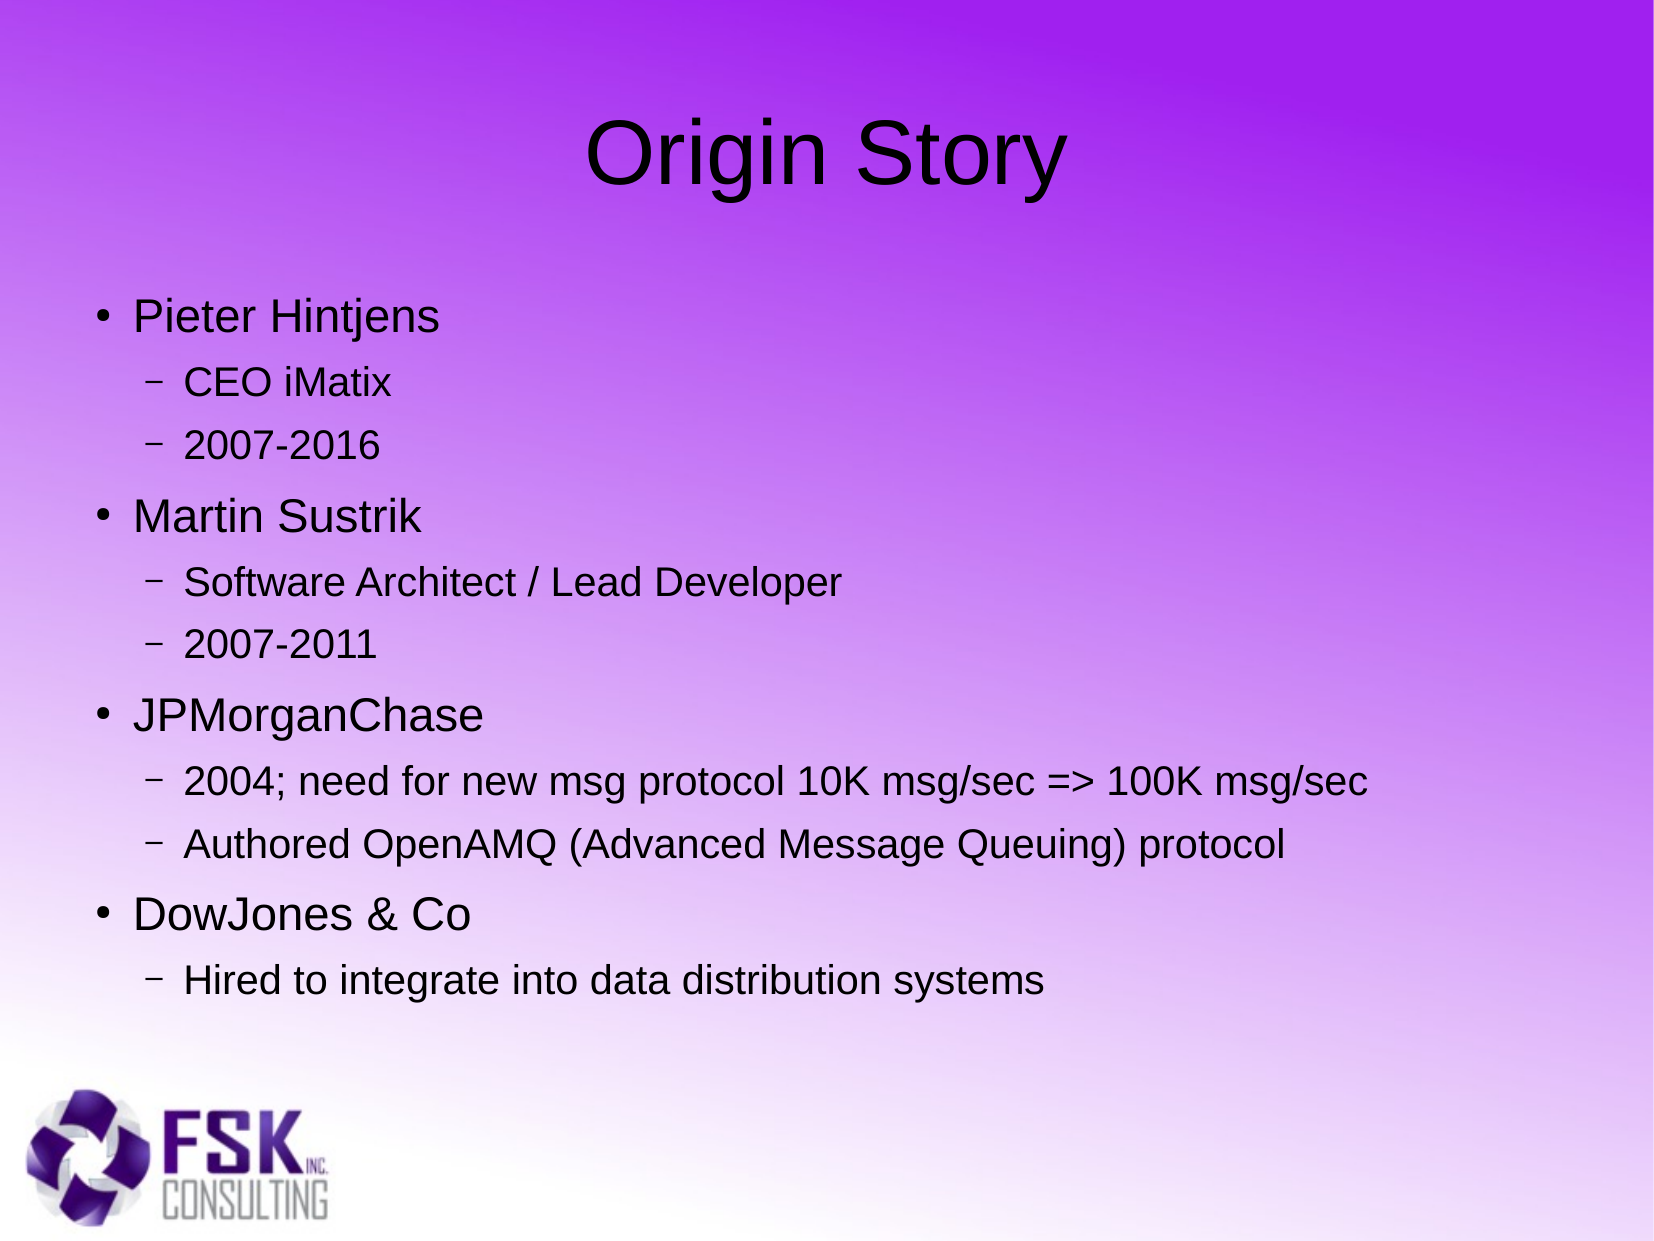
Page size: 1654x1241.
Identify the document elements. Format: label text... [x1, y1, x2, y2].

title Origin Story [82, 49, 1571, 257]
picture [0, 0, 1654, 1241]
list Pieter Hintjens CEO iMatix 2007-2016 Martin Sustrik Software Architect / Lead Developer 2007-2011 JPMorganChase 2004; need for new msg protocol 10K msg/sec => 100K msg/sec Authored OpenAMQ (Advanced Message Queuing) protocol DowJones & Co Hired to integrate into data distribution systems [82, 290, 1571, 1010]
